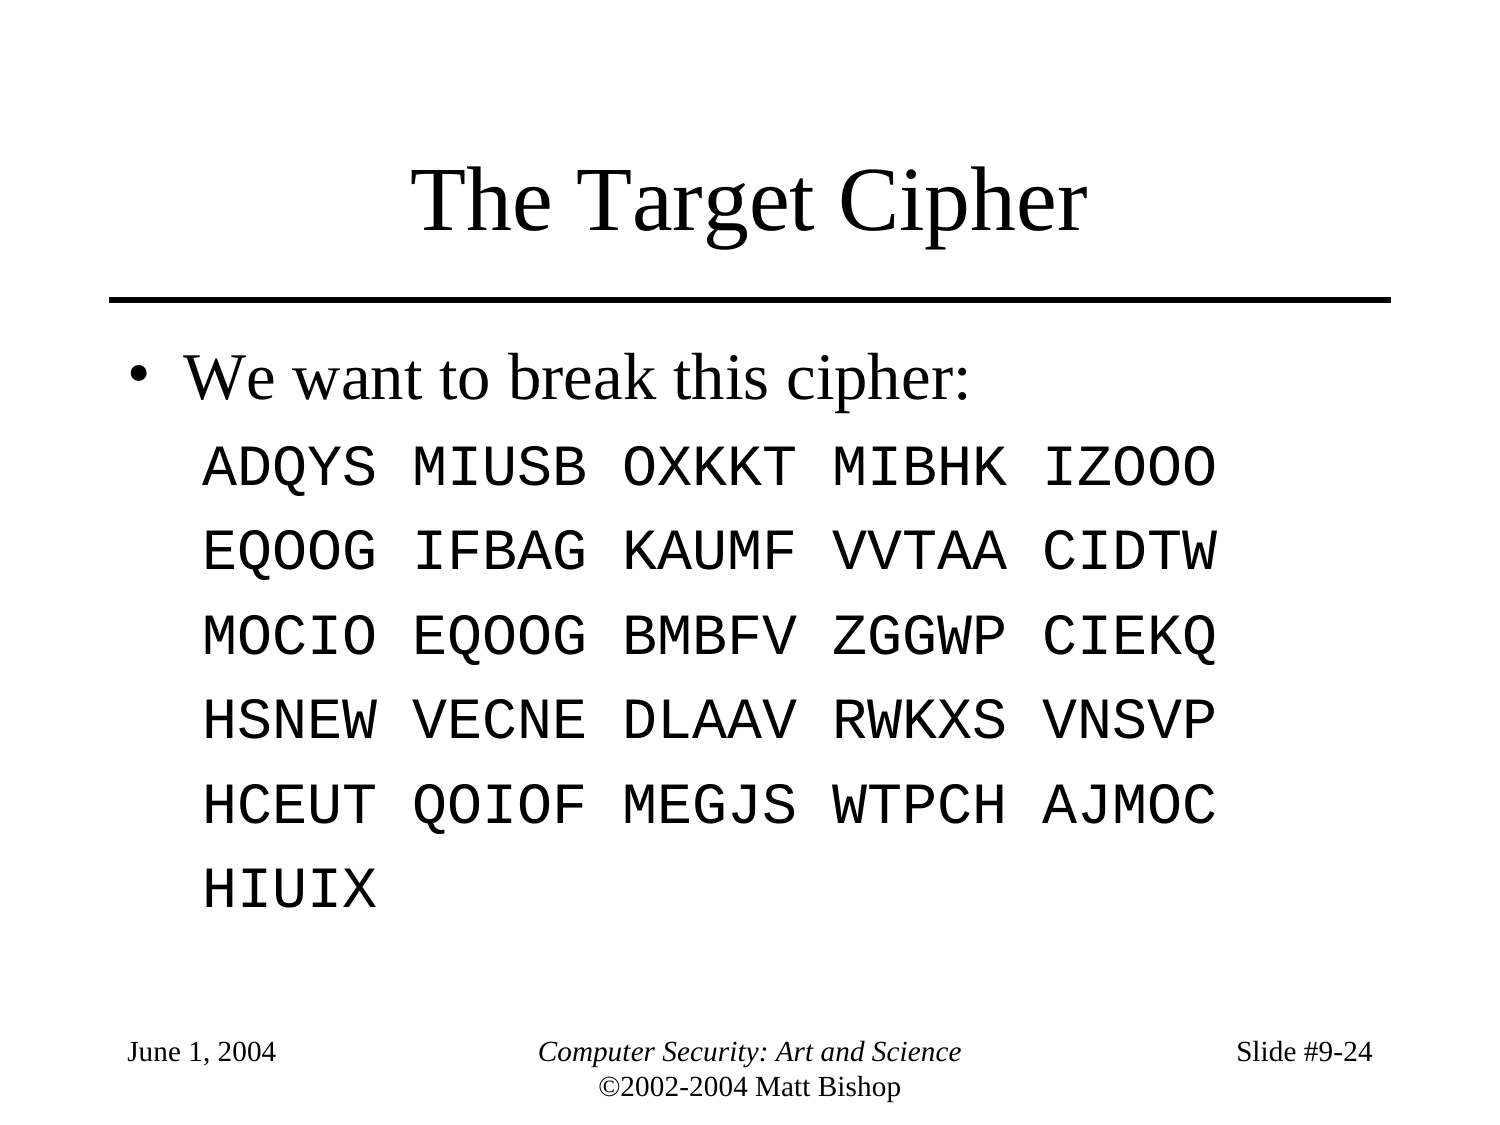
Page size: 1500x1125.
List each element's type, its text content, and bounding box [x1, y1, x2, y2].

list We want to break this cipher: ADQYS MIUSB OXKKT MIBHK IZOOO EQOOG IFBAG KAUMF VVTAA CIDTW MOCIO EQOOG BMBFV ZGGWP CIEKQ HSNEW VECNE DLAAV RWKXS VNSVP HCEUT QOIOF MEGJS WTPCH AJMOC HIUIX [112, 324, 1388, 1000]
title The Target Cipher [112, 99, 1388, 288]
